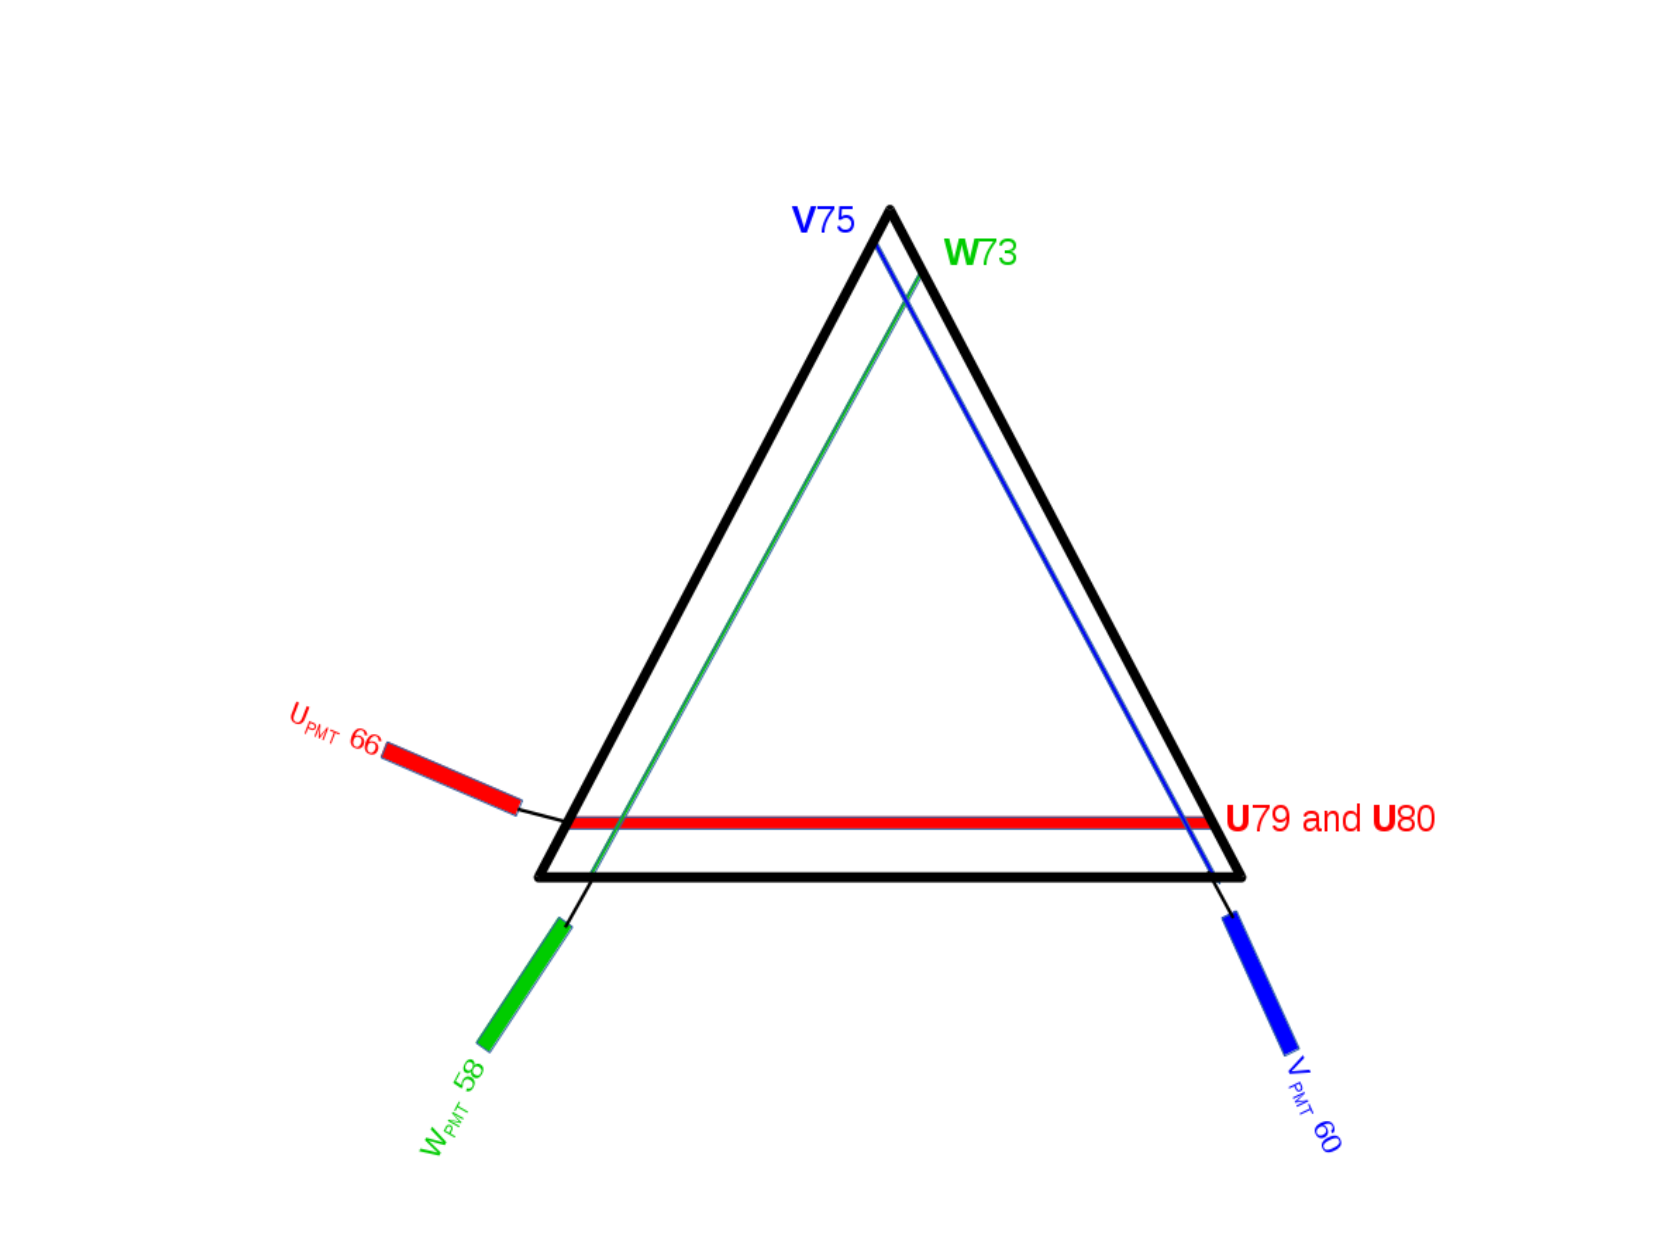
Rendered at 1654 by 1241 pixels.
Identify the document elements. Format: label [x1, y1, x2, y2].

picture [195, 149, 1546, 1171]
